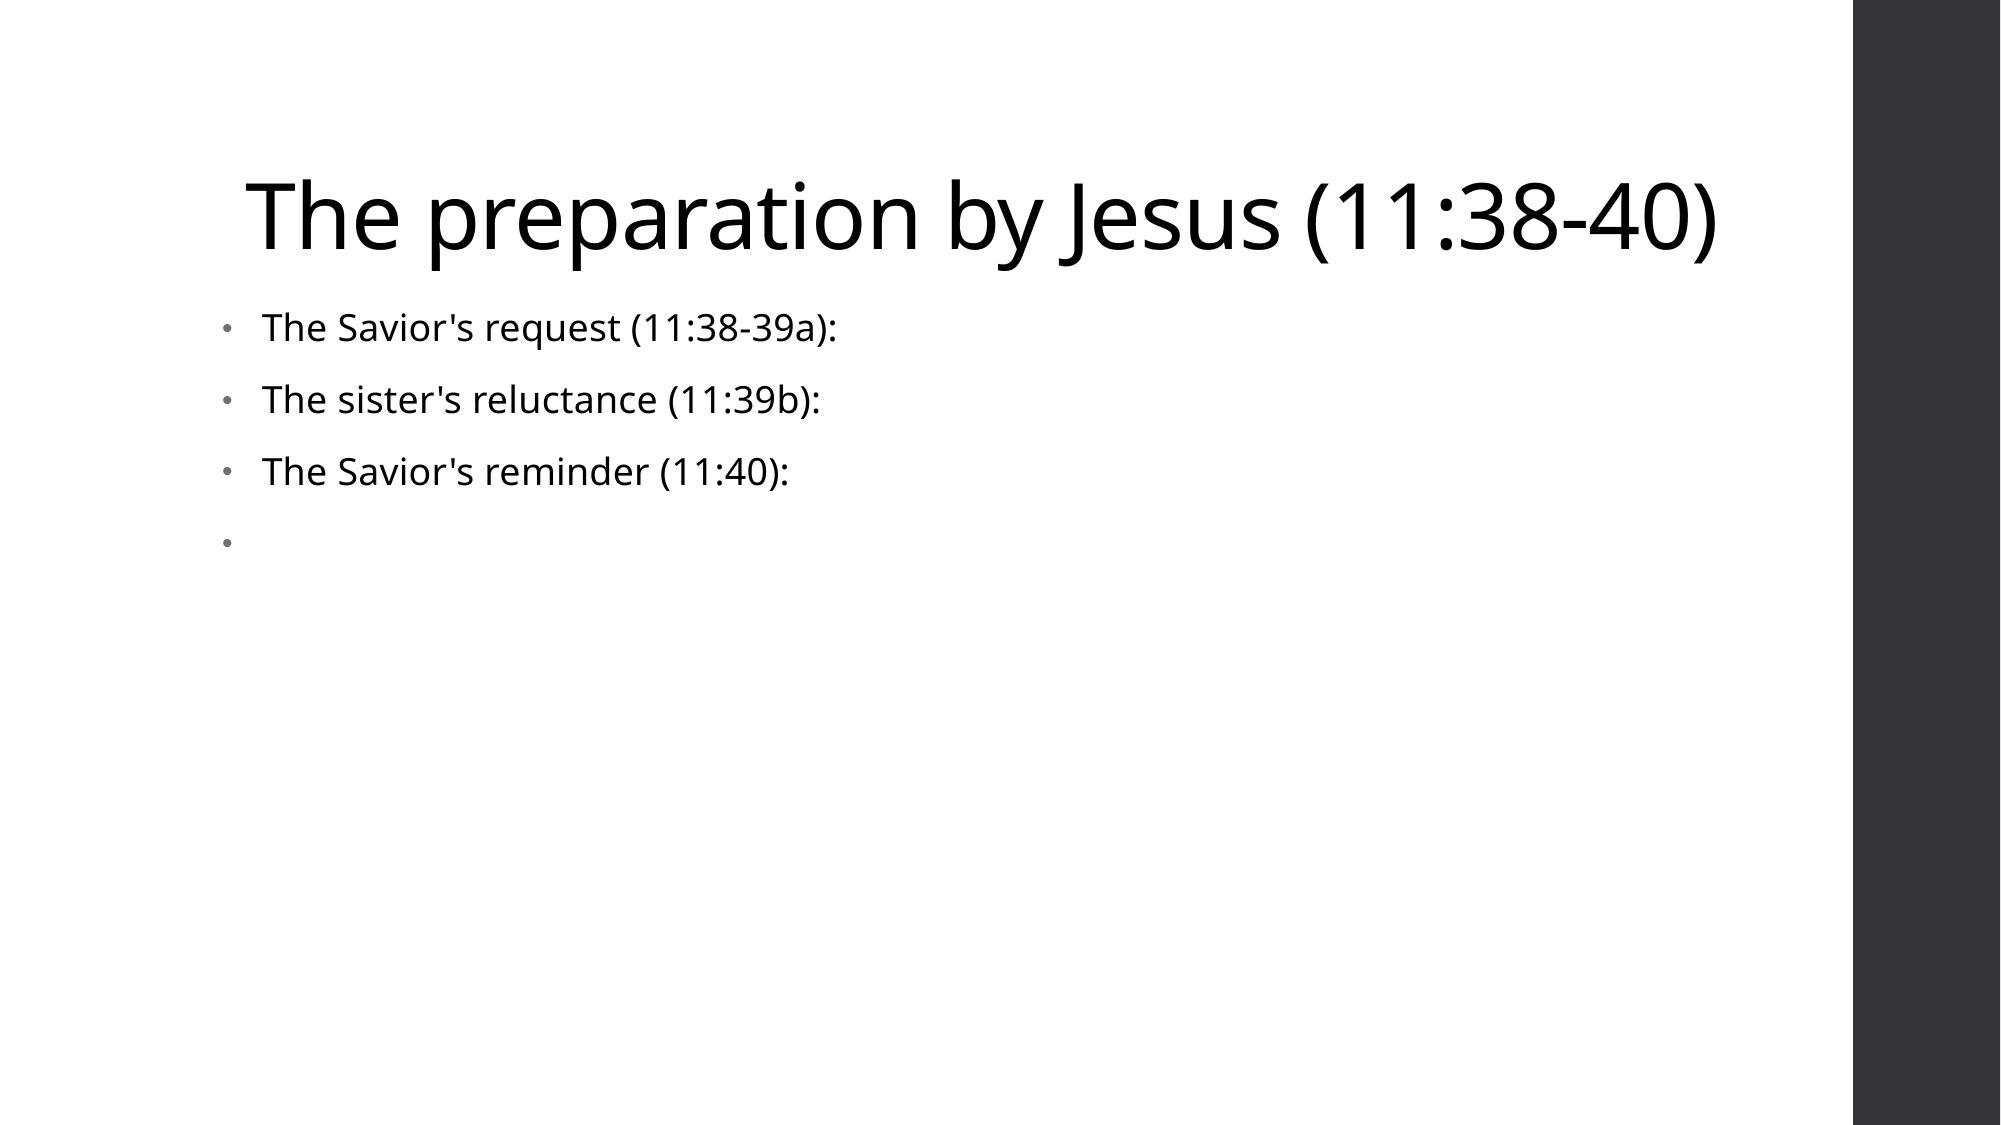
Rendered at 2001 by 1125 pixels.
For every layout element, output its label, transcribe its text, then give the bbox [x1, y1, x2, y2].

title The preparation by Jesus (11:38-40) [206, 60, 1797, 278]
list The Savior's request (11:38-39a): The sister's reluctance (11:39b): The Savior's reminder (11:40): [206, 299, 1617, 1014]
